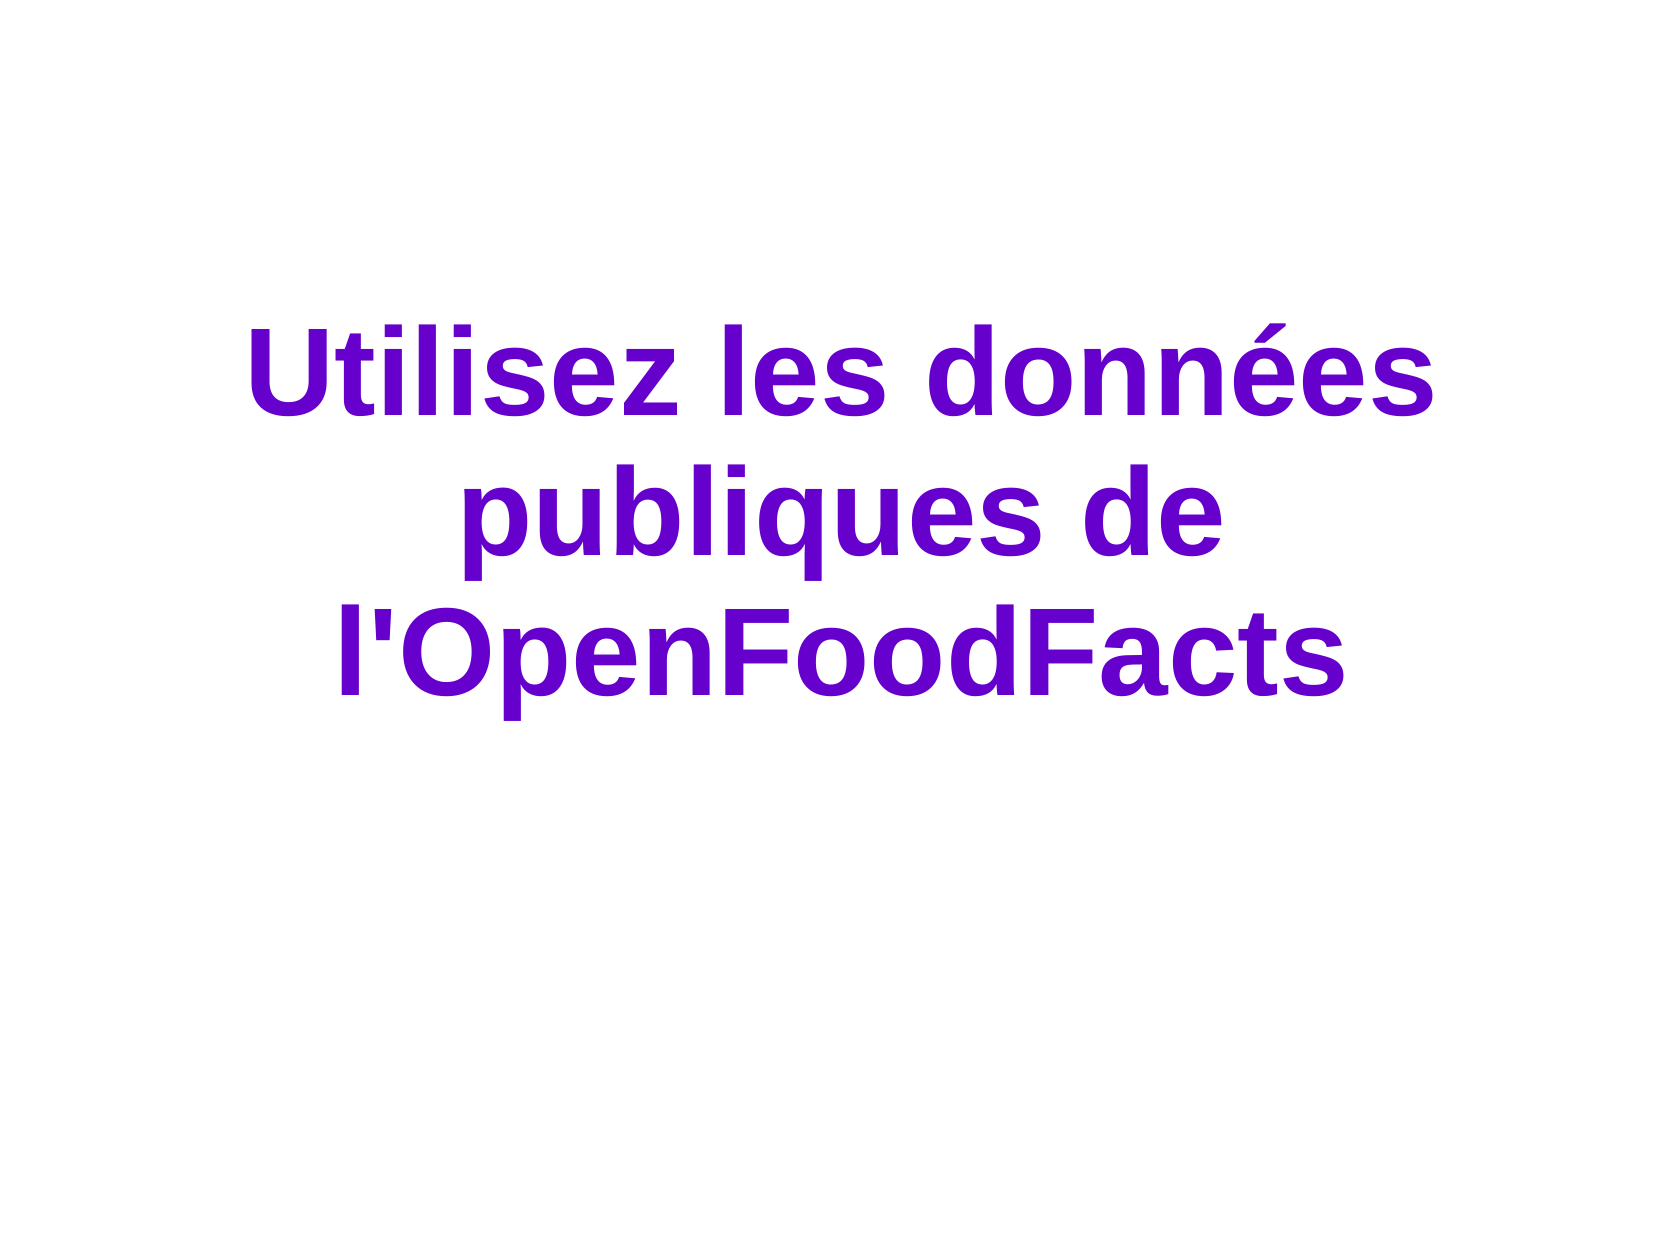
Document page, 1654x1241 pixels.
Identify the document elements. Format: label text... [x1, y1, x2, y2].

text_box Utilisez les données publiques de l'OpenFoodFacts [118, 295, 1565, 1093]
